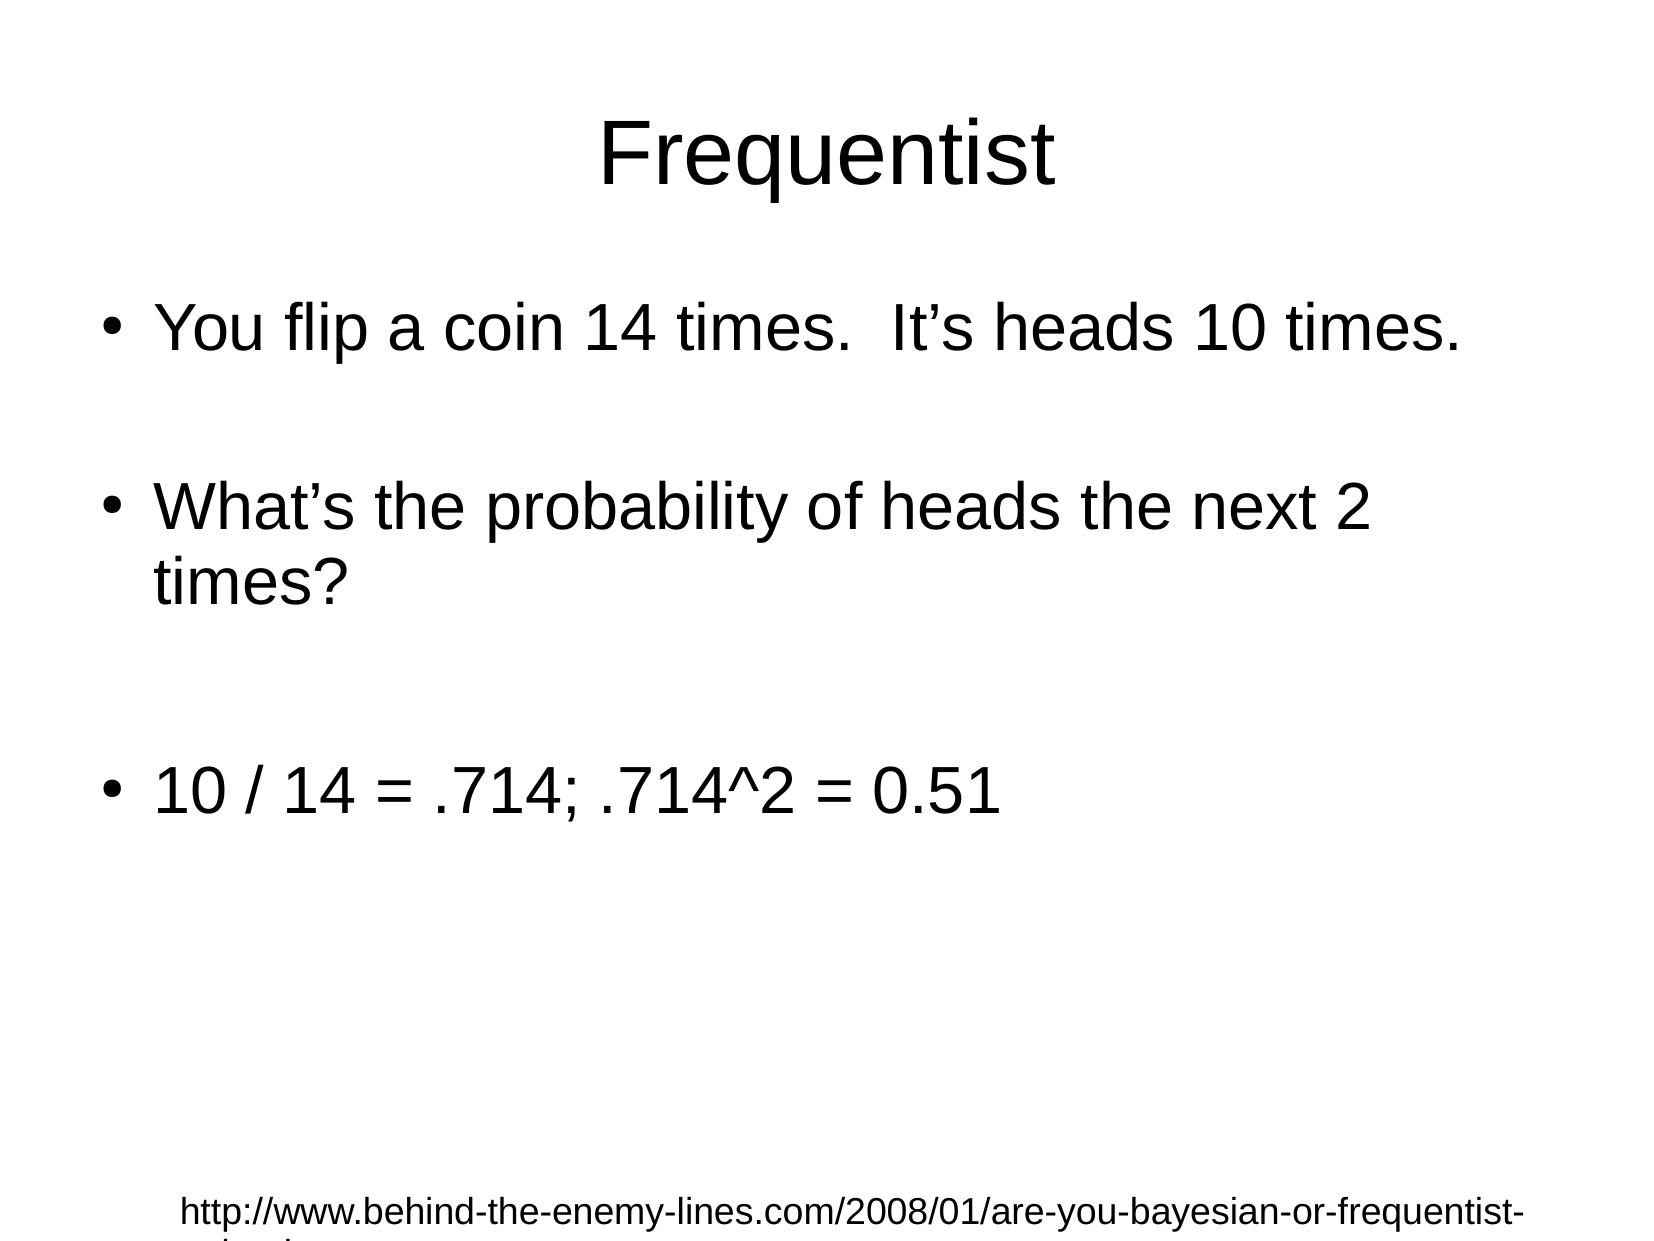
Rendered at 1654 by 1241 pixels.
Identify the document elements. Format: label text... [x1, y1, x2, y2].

text_box http://www.behind-the-enemy-lines.com/2008/01/are-you-bayesian-or-frequentist-or.html [165, 1183, 1653, 1241]
title Frequentist [82, 49, 1571, 257]
list You flip a coin 14 times. It’s heads 10 times. What’s the probability of heads the next 2 times? 10 / 14 = .714; .714^2 = 0.51 [82, 290, 1571, 1010]
